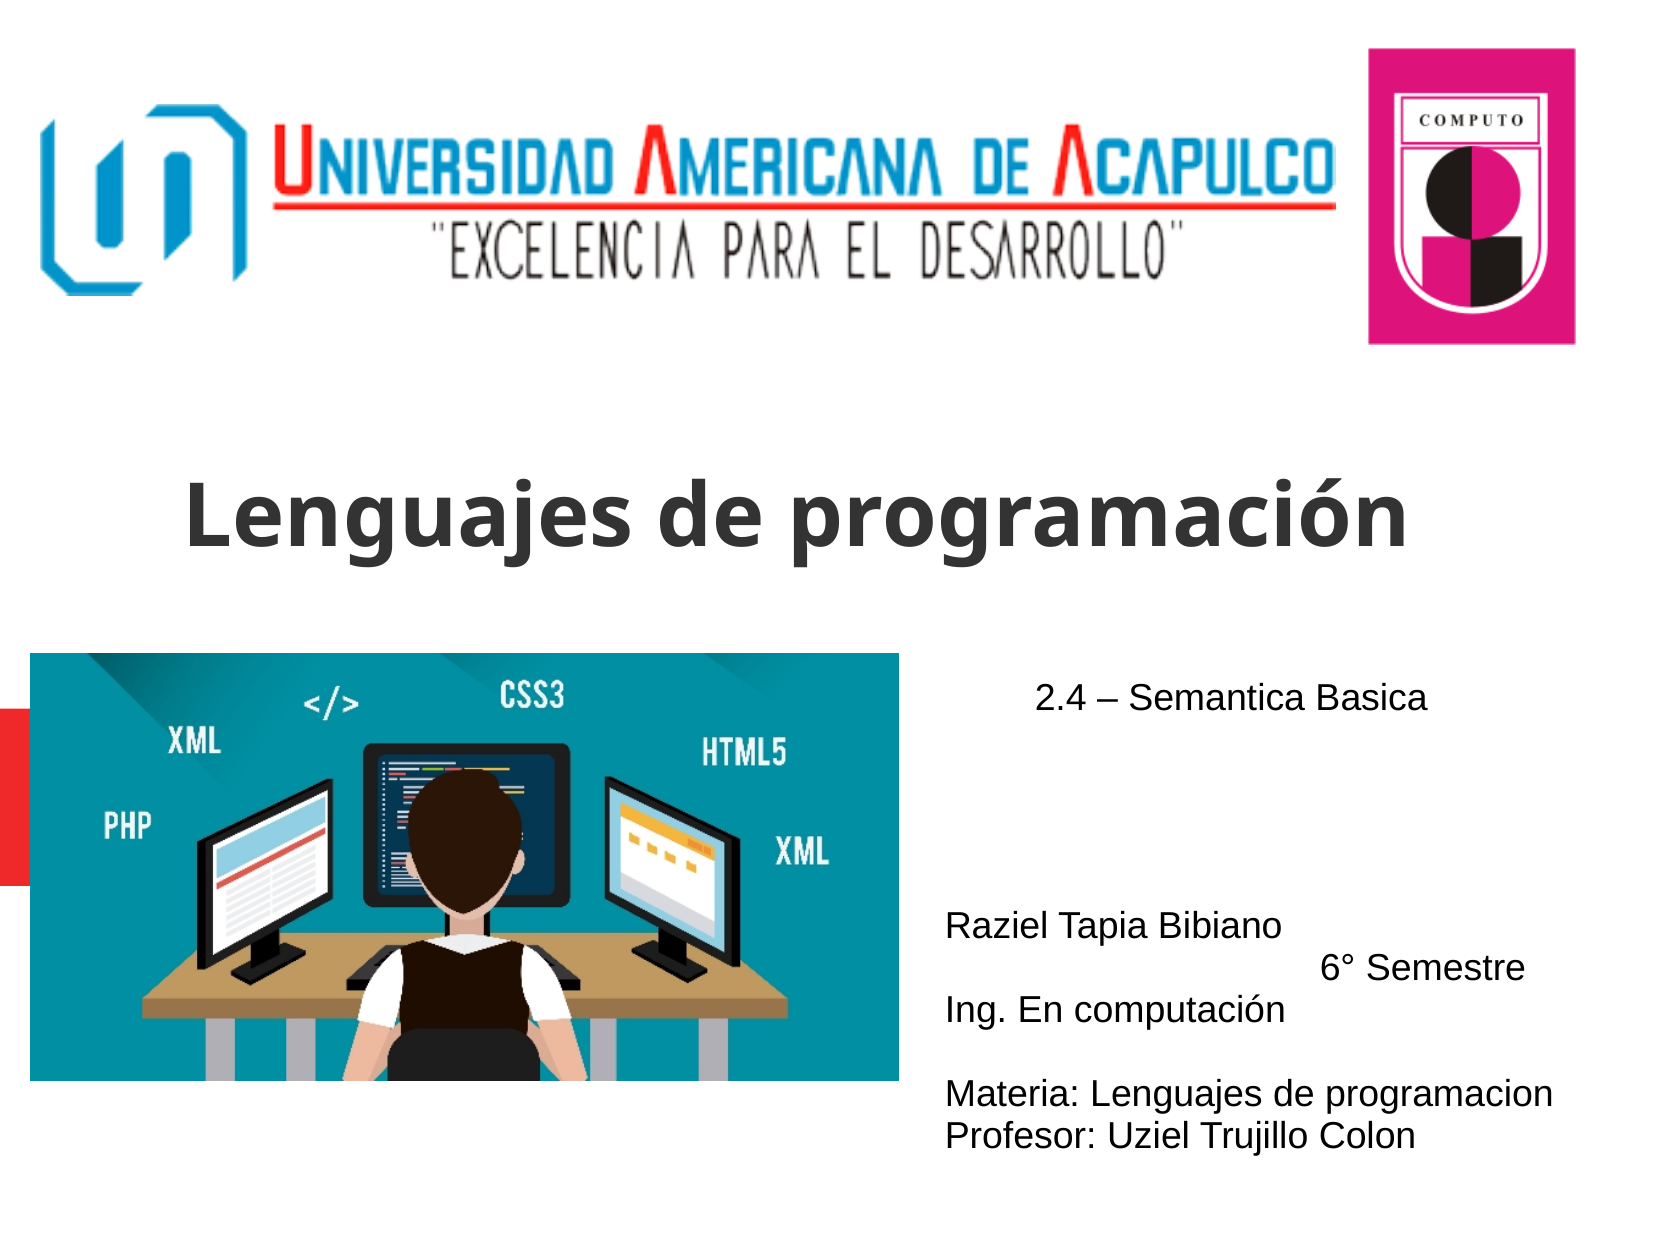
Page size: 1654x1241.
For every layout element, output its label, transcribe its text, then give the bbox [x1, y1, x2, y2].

text_box Raziel Tapia Bibiano 6° Semestre Ing. En computación Materia: Lenguajes de programacion Profesor: Uziel Trujillo Colon [930, 855, 1591, 1236]
text_box 2.4 – Semantica Basica [1020, 669, 1546, 811]
picture [30, 653, 899, 1081]
picture [1368, 48, 1576, 346]
title Lenguajes de programación [94, 393, 1501, 631]
picture [40, 104, 1336, 296]
